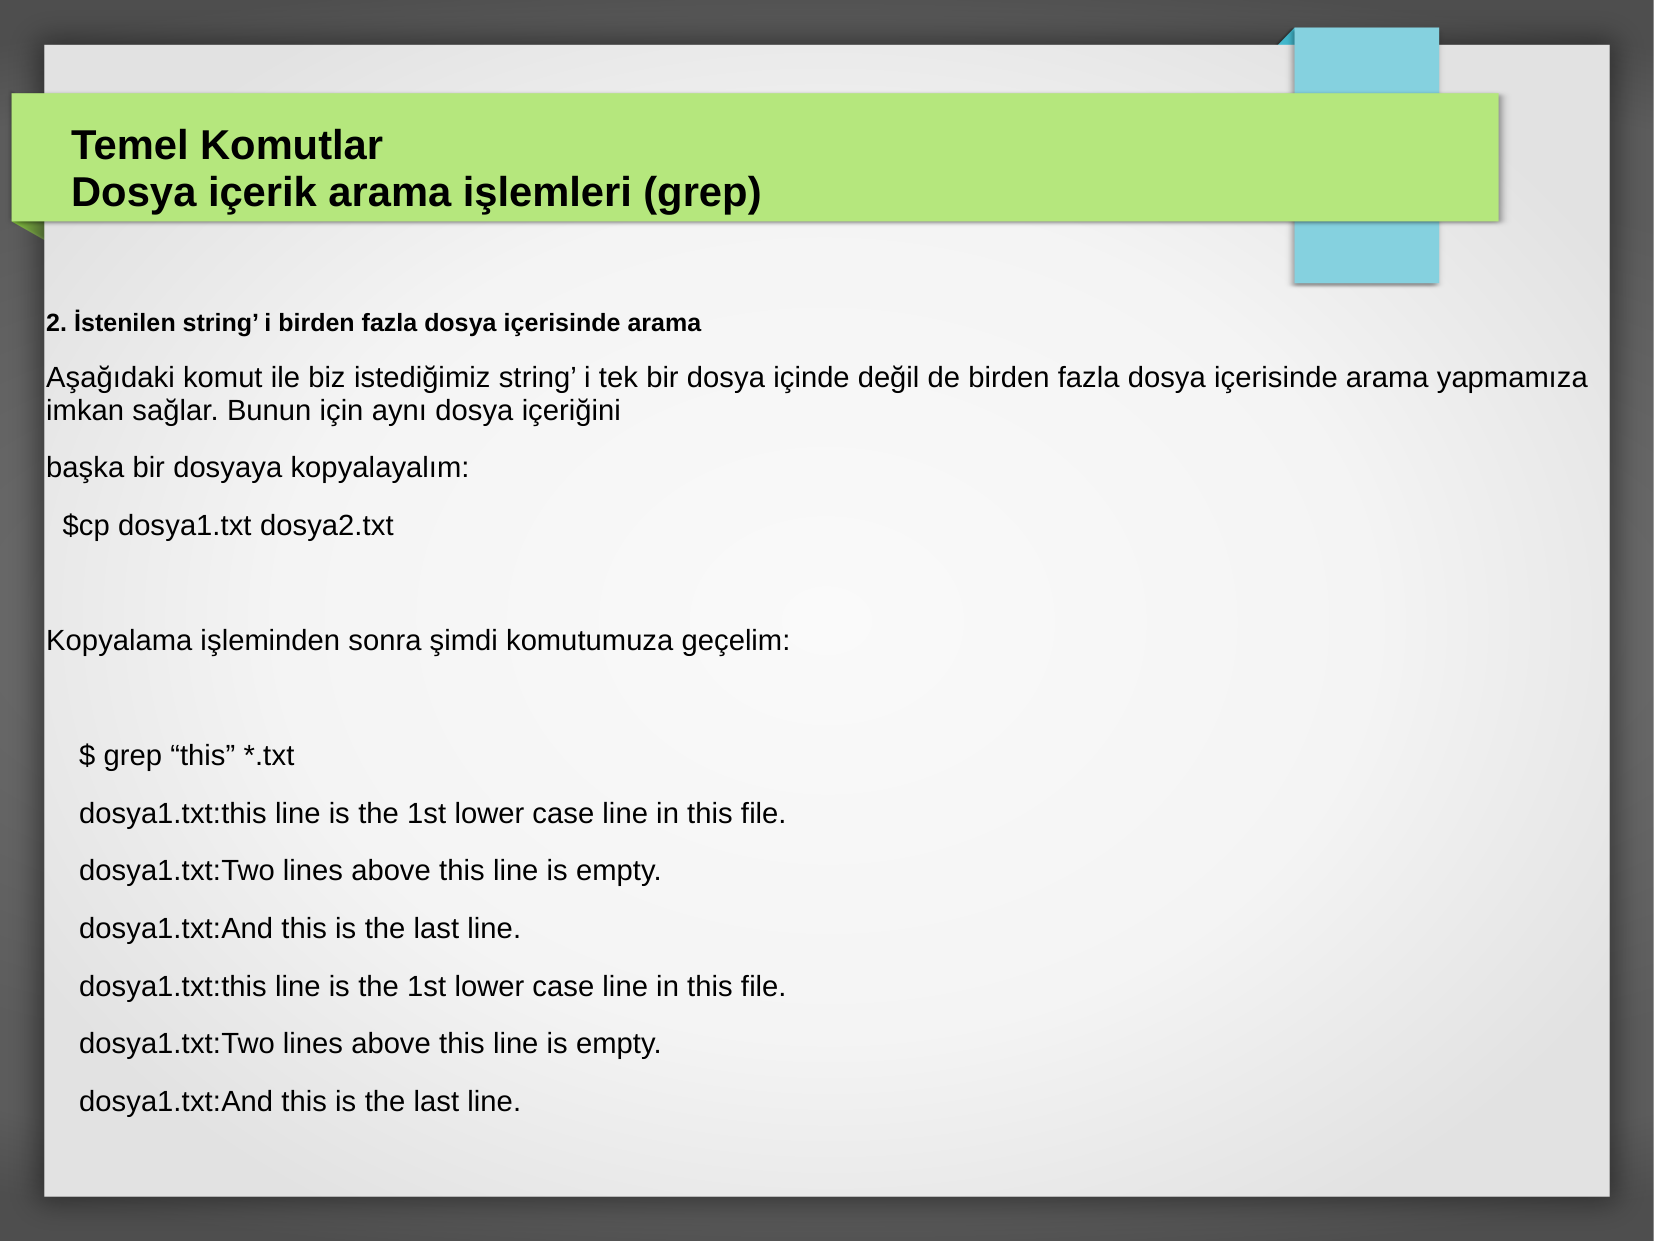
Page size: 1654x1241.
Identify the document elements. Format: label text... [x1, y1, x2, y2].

text_box Temel Komutlar Dosya içerik arama işlemleri (grep) [56, 114, 886, 269]
text_box 2. İstenilen string’ i birden fazla dosya içerisinde arama Aşağıdaki komut ile biz istediğimiz string’ i tek bir dosya içinde değil de birden fazla dosya içerisinde arama yapmamıza imkan sağlar. Bunun için aynı dosya içeriğini başka bir dosyaya kopyalayalım: $cp dosya1.txt dosya2.txt Kopyalama işleminden sonra şimdi komutumuza geçelim: $ grep “this” *.txt dosya1.txt:this line is the 1st lower case line in this file. dosya1.txt:Two lines above this line is empty. dosya1.txt:And this is the last line. dosya1.txt:this line is the 1st lower case line in this file. dosya1.txt:Two lines above this line is empty. dosya1.txt:And this is the last line. [31, 248, 1654, 1174]
picture [0, 0, 1654, 1241]
